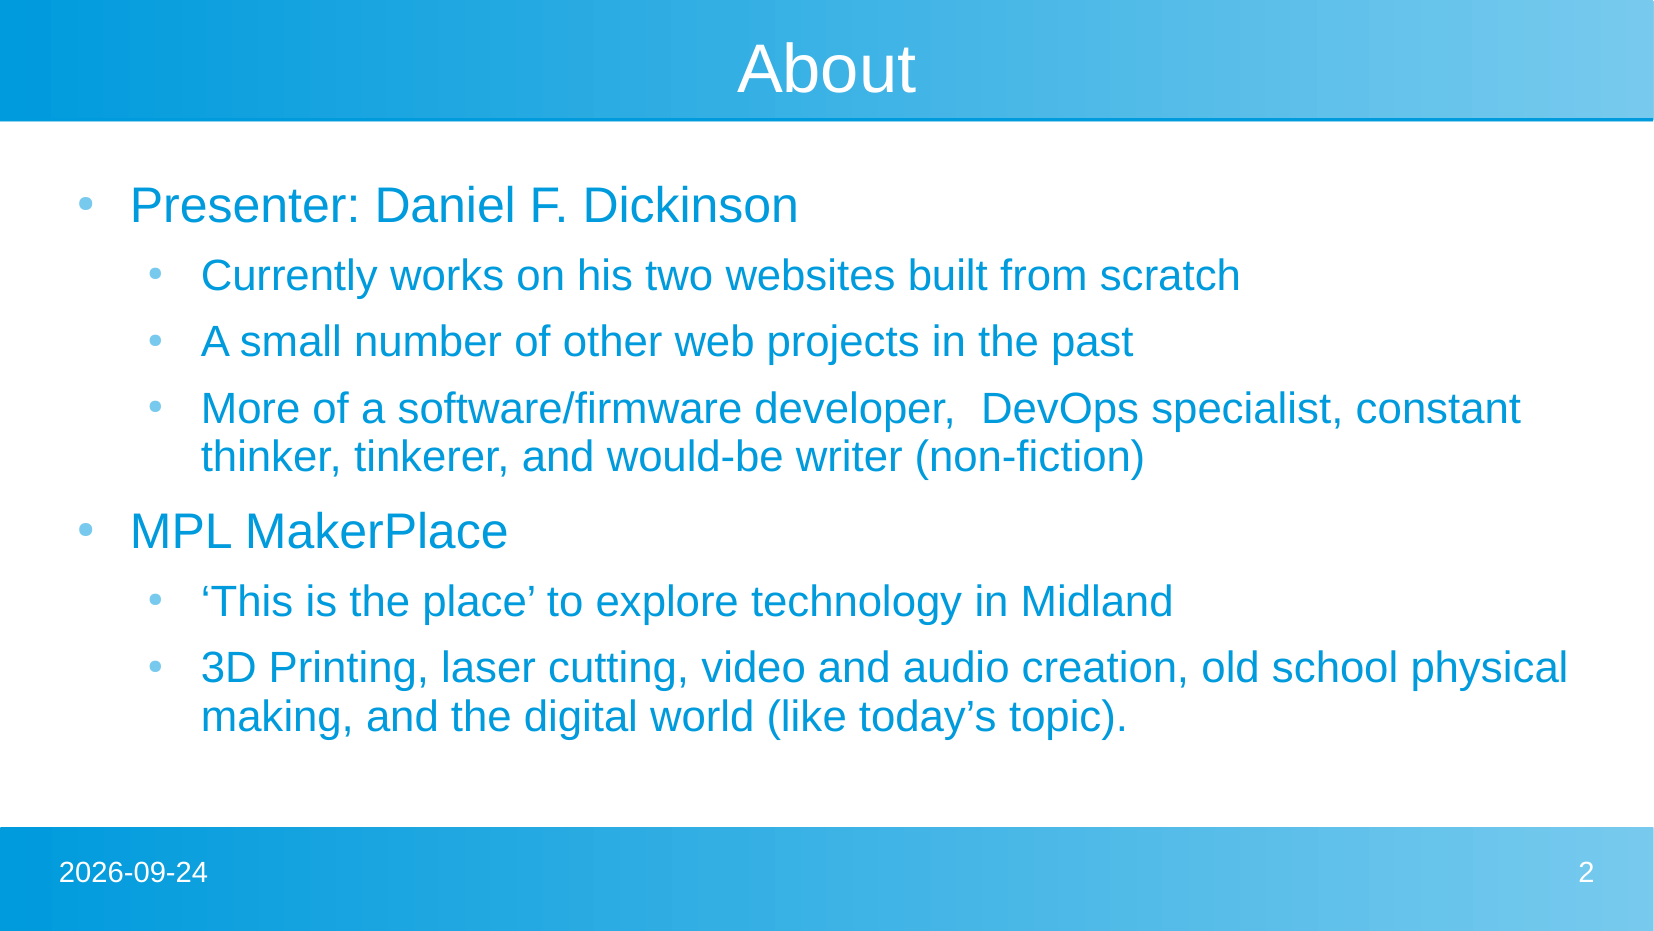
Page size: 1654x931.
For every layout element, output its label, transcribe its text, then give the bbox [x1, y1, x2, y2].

list Presenter: Daniel F. Dickinson Currently works on his two websites built from scratch A small number of other web projects in the past More of a software/firmware developer, DevOps specialist, constant thinker, tinkerer, and would-be writer (non-fiction) MPL MakerPlace ‘This is the place’ to explore technology in Midland 3D Printing, laser cutting, video and audio creation, old school physical making, and the digital world (like today’s topic). [59, 177, 1595, 768]
title About [59, 29, 1595, 108]
